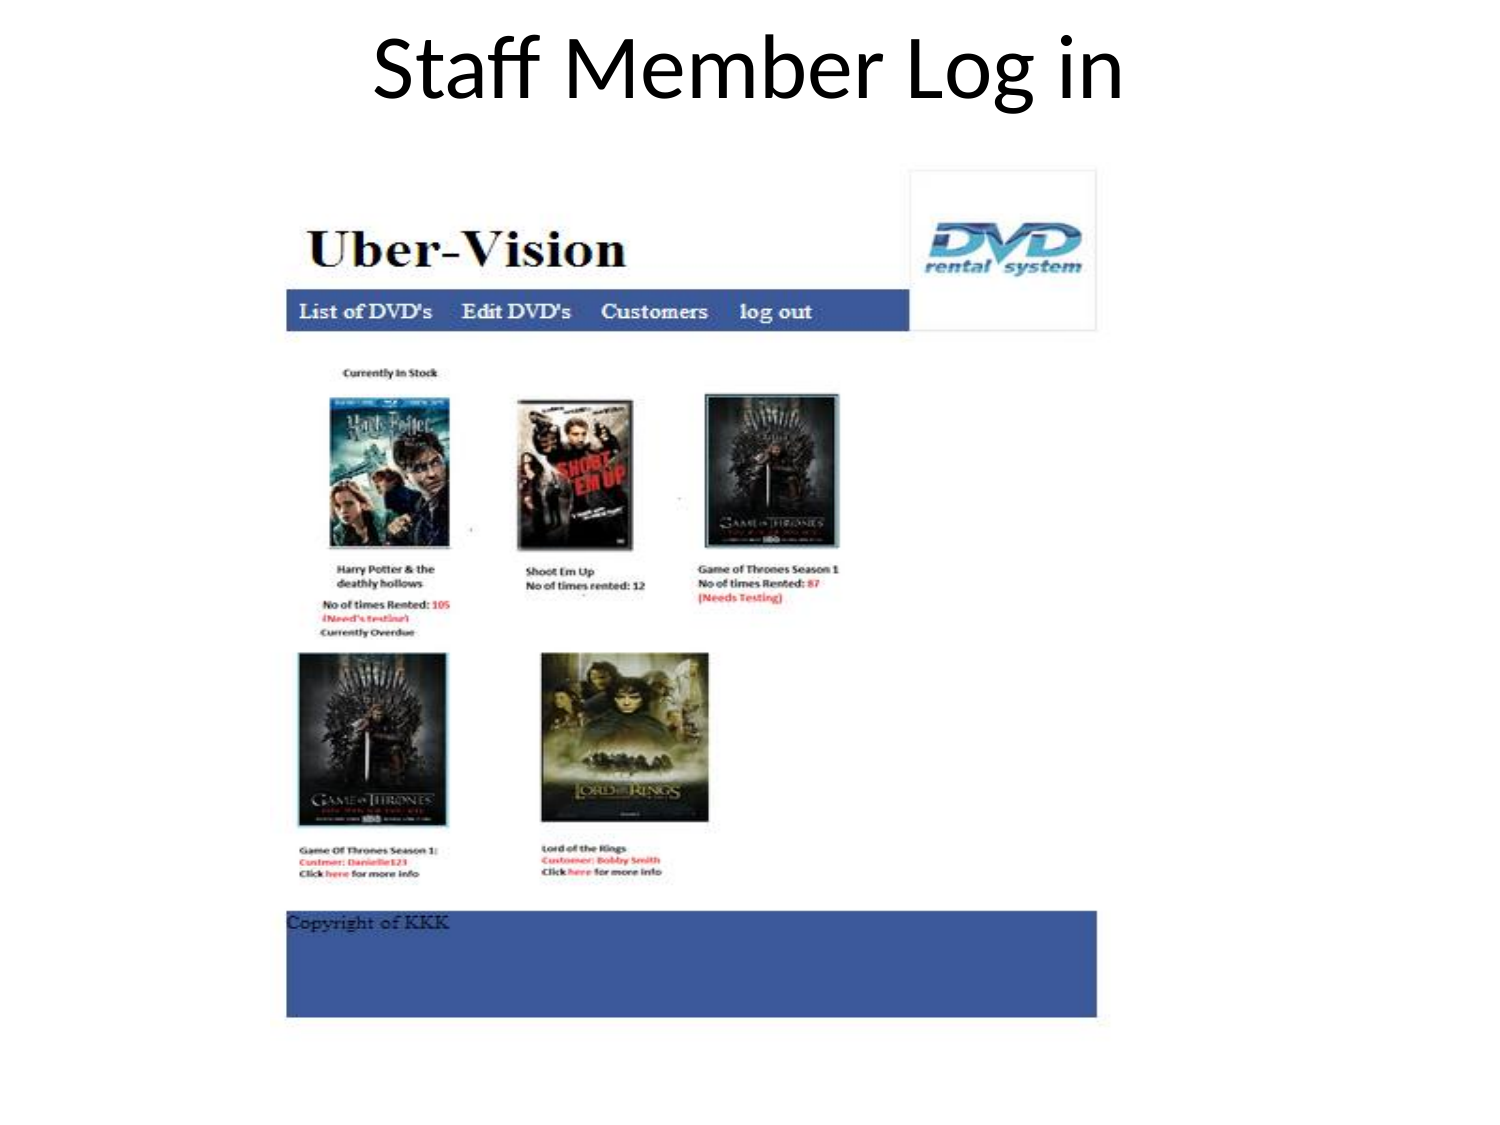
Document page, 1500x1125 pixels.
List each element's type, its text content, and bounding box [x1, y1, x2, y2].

title Staff Member Log in [75, 0, 1425, 163]
picture [196, 162, 1221, 1042]
